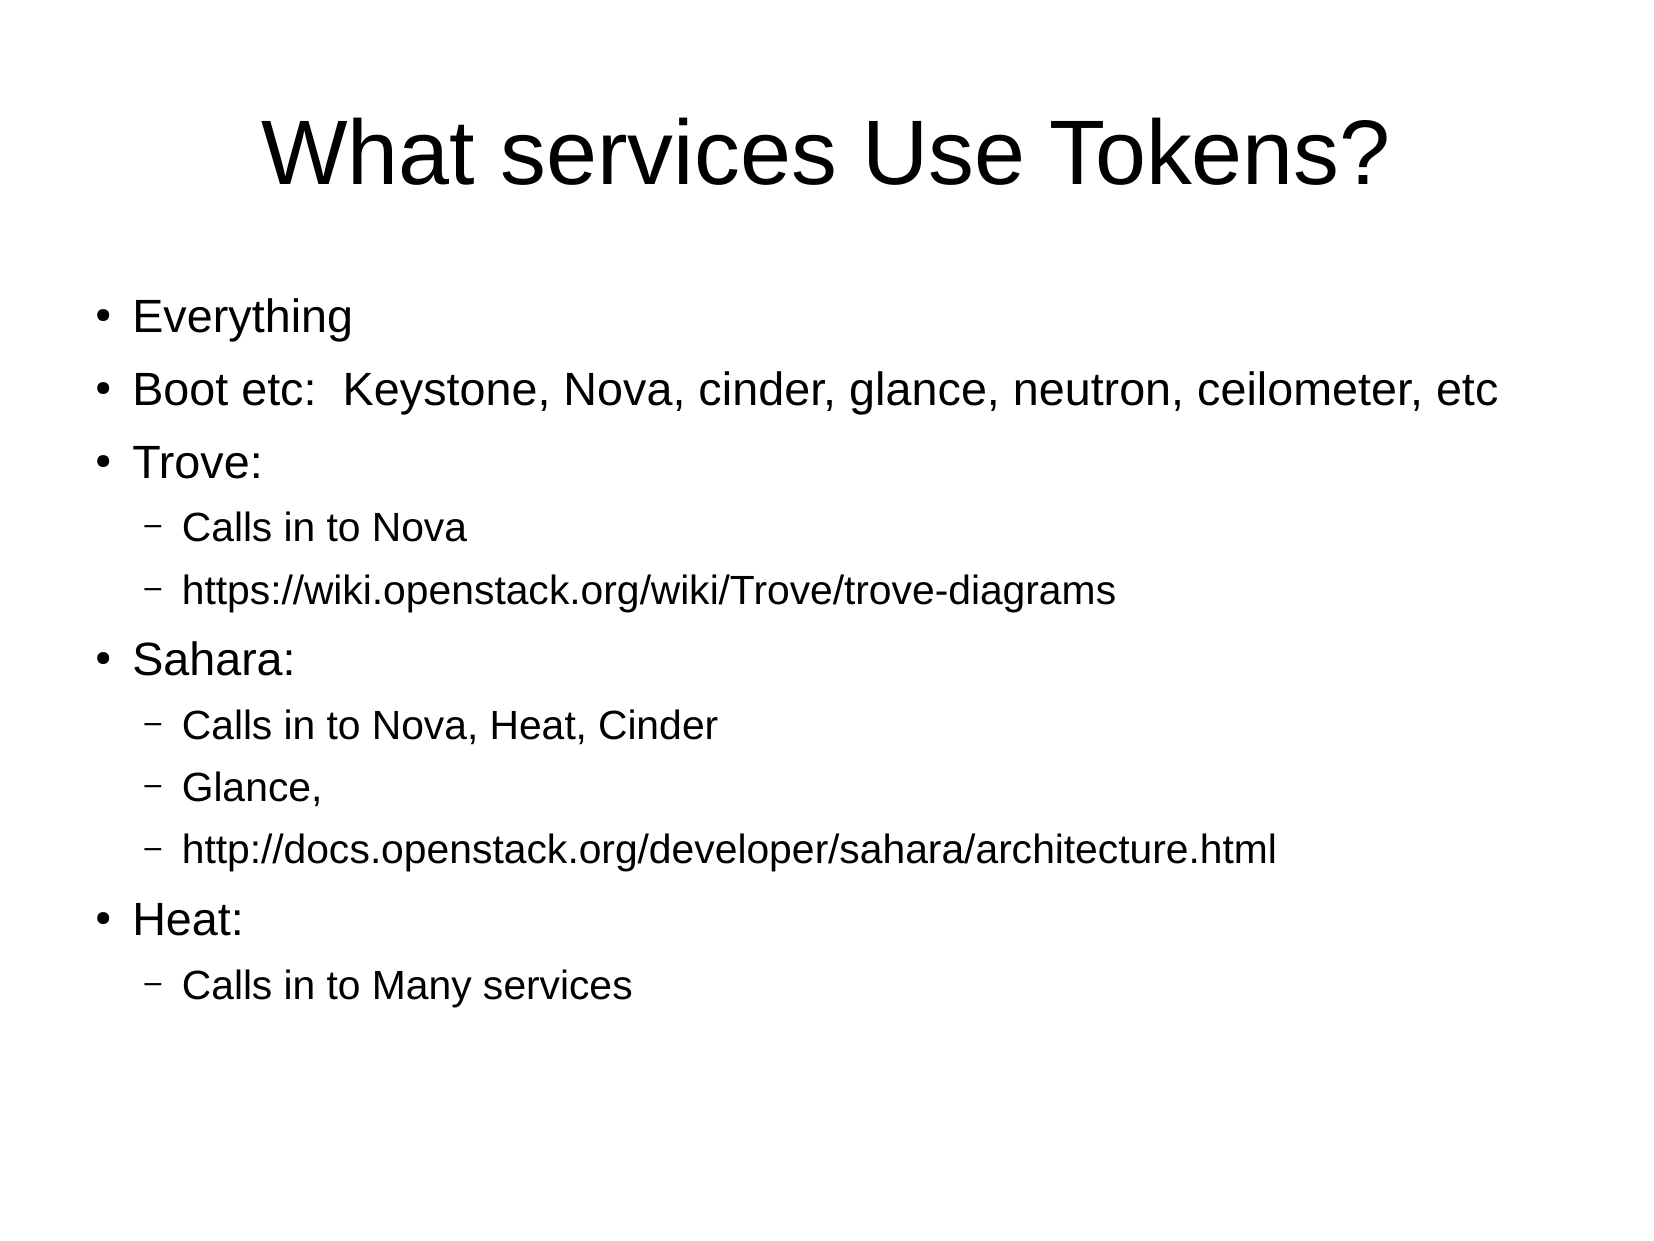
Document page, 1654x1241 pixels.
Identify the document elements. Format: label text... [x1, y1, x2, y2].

title What services Use Tokens? [82, 49, 1571, 257]
list Everything Boot etc: Keystone, Nova, cinder, glance, neutron, ceilometer, etc Trove: Calls in to Nova https://wiki.openstack.org/wiki/Trove/trove-diagrams Sahara: Calls in to Nova, Heat, Cinder Glance, http://docs.openstack.org/developer/sahara/architecture.html Heat: Calls in to Many services [82, 290, 1571, 1010]
